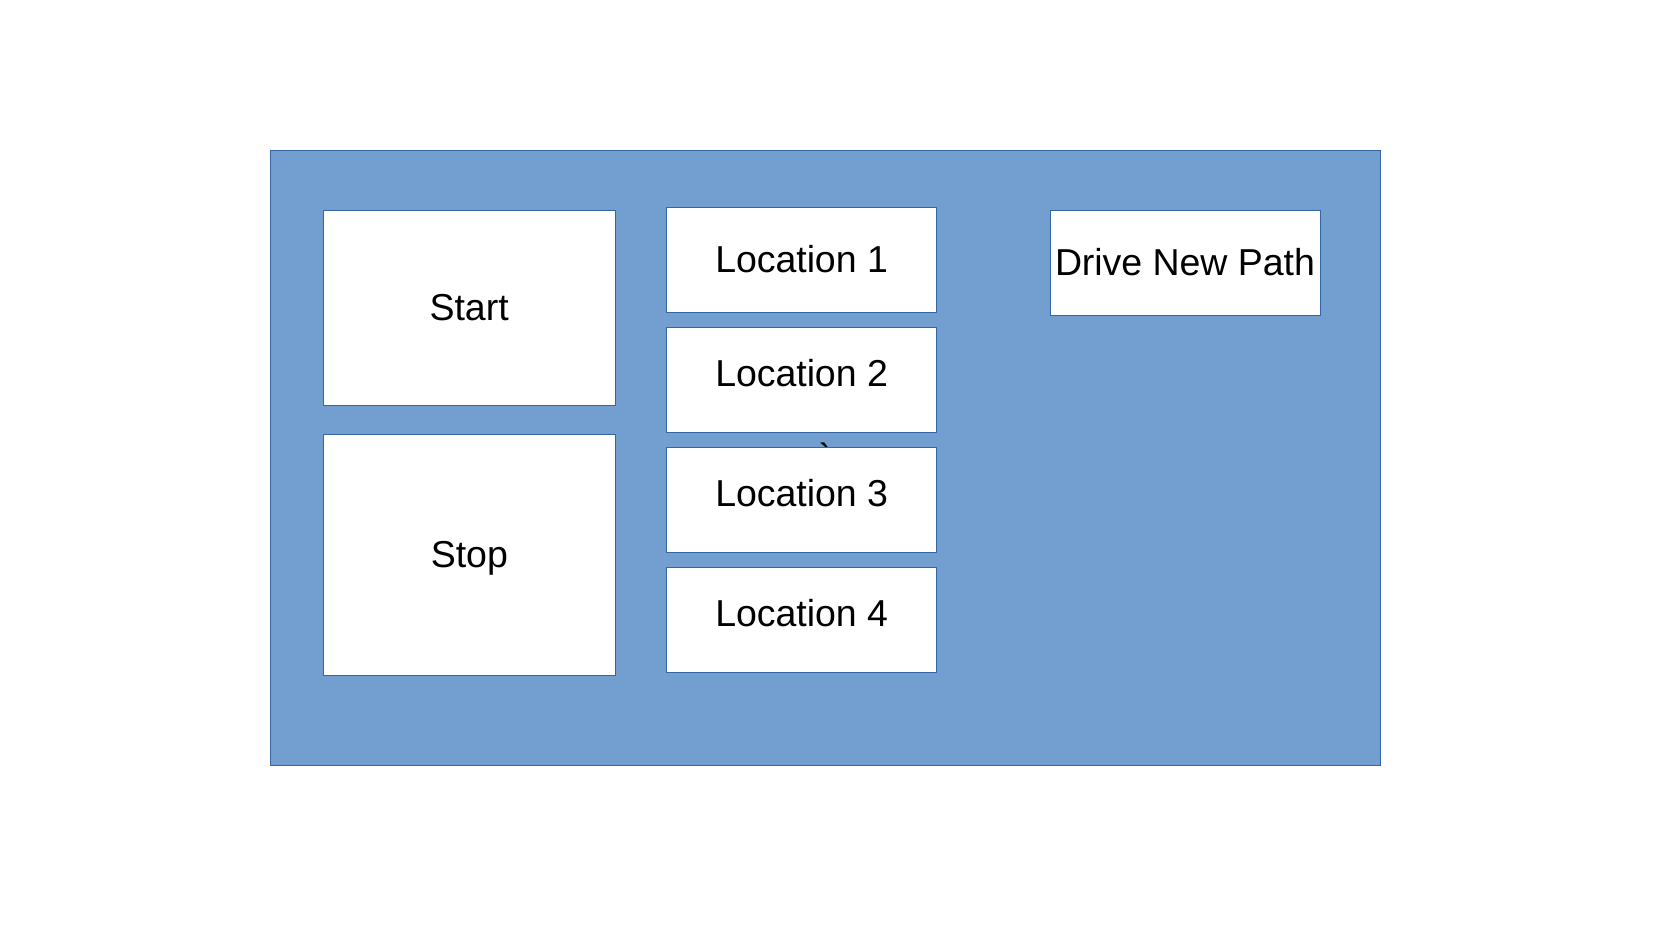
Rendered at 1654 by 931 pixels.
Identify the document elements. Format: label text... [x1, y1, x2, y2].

text_box [666, 327, 937, 433]
text_box ` [270, 150, 1381, 766]
text_box Start [323, 210, 616, 406]
text_box Stop [323, 434, 616, 676]
text_box Location 3 [700, 465, 903, 523]
text_box Drive New Path [1050, 210, 1321, 316]
text_box Location 2 [700, 345, 903, 403]
text_box [666, 567, 937, 673]
text_box Location 1 [666, 207, 937, 313]
text_box [666, 447, 937, 553]
text_box Location 4 [700, 585, 903, 643]
